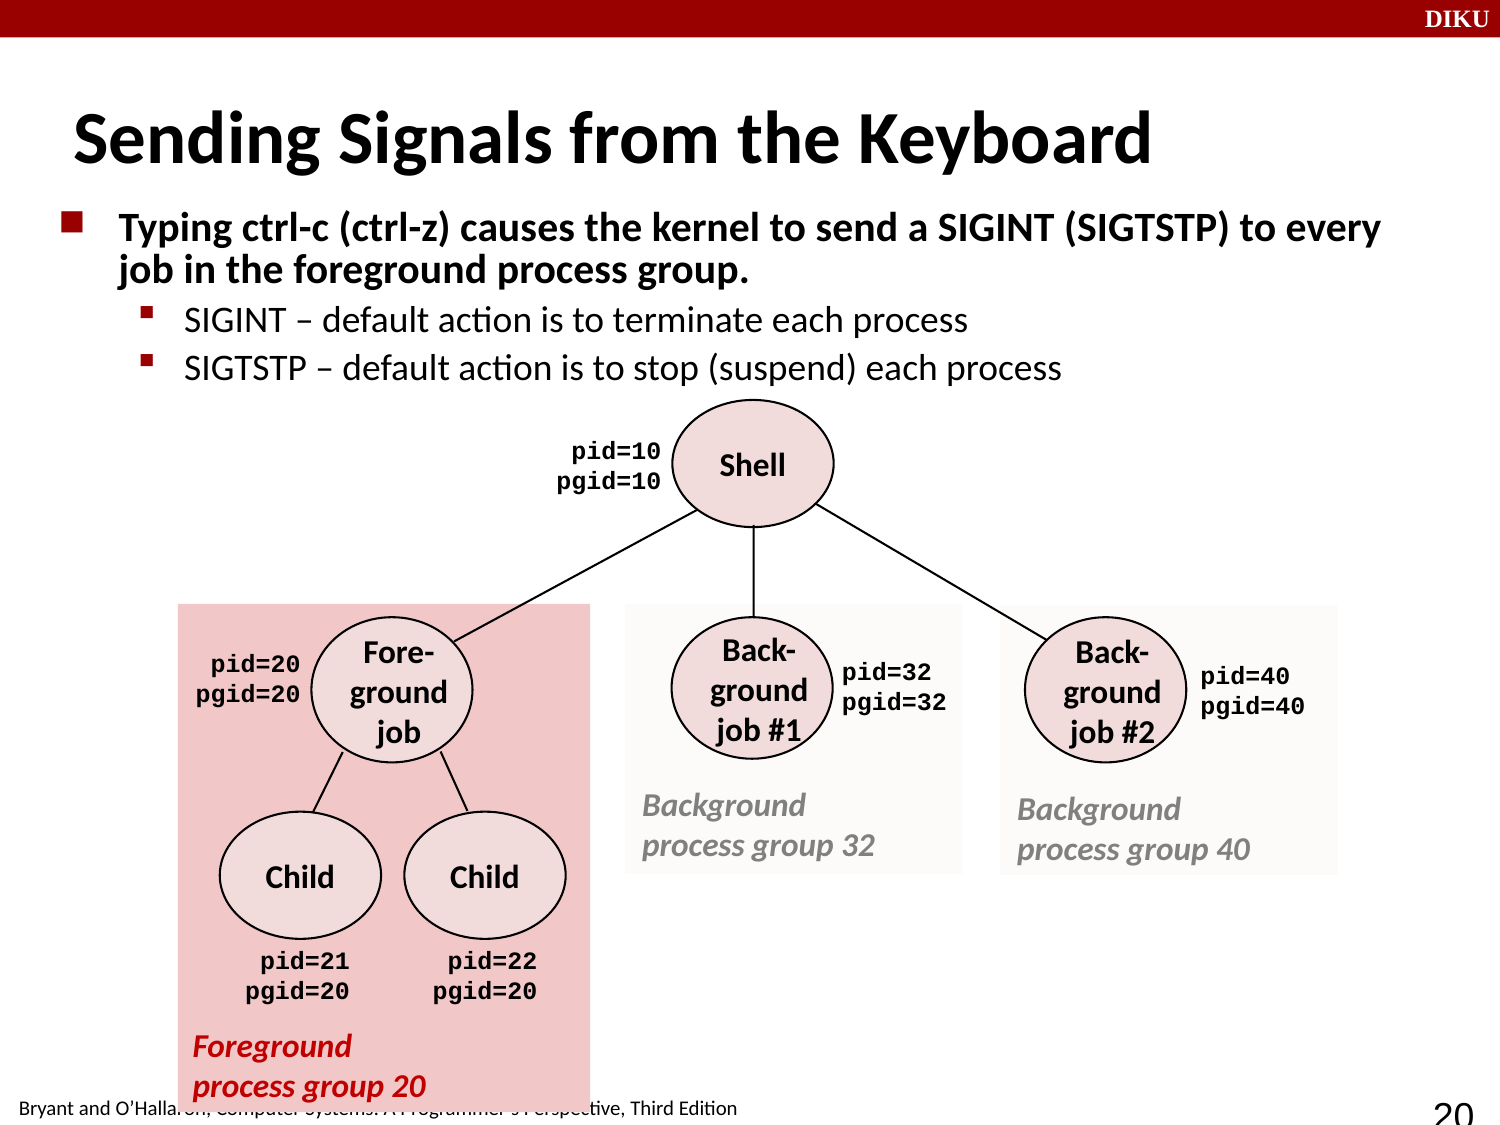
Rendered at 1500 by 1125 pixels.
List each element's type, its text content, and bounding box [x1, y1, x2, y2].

text_box [624, 603, 963, 874]
text_box Sending Signals from the Keyboard [58, 71, 1304, 197]
text_box Typing ctrl-c (ctrl-z) causes the kernel to send a SIGINT (SIGTSTP) to every job in the foreground process group. SIGINT – default action is to terminate each process SIGTSTP – default action is to stop (suspend) each process [47, 200, 1411, 413]
text_box Background process group 32 [627, 775, 890, 871]
text_box Shell [677, 399, 834, 528]
text_box pid=22 pgid=20 [417, 937, 553, 1013]
text_box pid=21 pgid=20 [229, 937, 365, 1013]
text_box Background process group 40 [1002, 779, 1265, 875]
text_box pid=32 pgid=32 [827, 647, 962, 723]
text_box pid=10 pgid=10 [541, 427, 677, 502]
text_box Back- ground job #2 [1024, 617, 1185, 763]
text_box Foreground process group 20 [177, 1017, 468, 1112]
text_box Back- ground job #1 [671, 617, 827, 759]
text_box Child [404, 811, 566, 937]
text_box pid=40 pgid=40 [1185, 652, 1321, 728]
text_box Child [219, 811, 382, 937]
text_box Fore- ground job [316, 617, 473, 763]
text_box [177, 603, 591, 1113]
text_box pid=20 pgid=20 [180, 639, 316, 715]
text_box [999, 605, 1338, 875]
